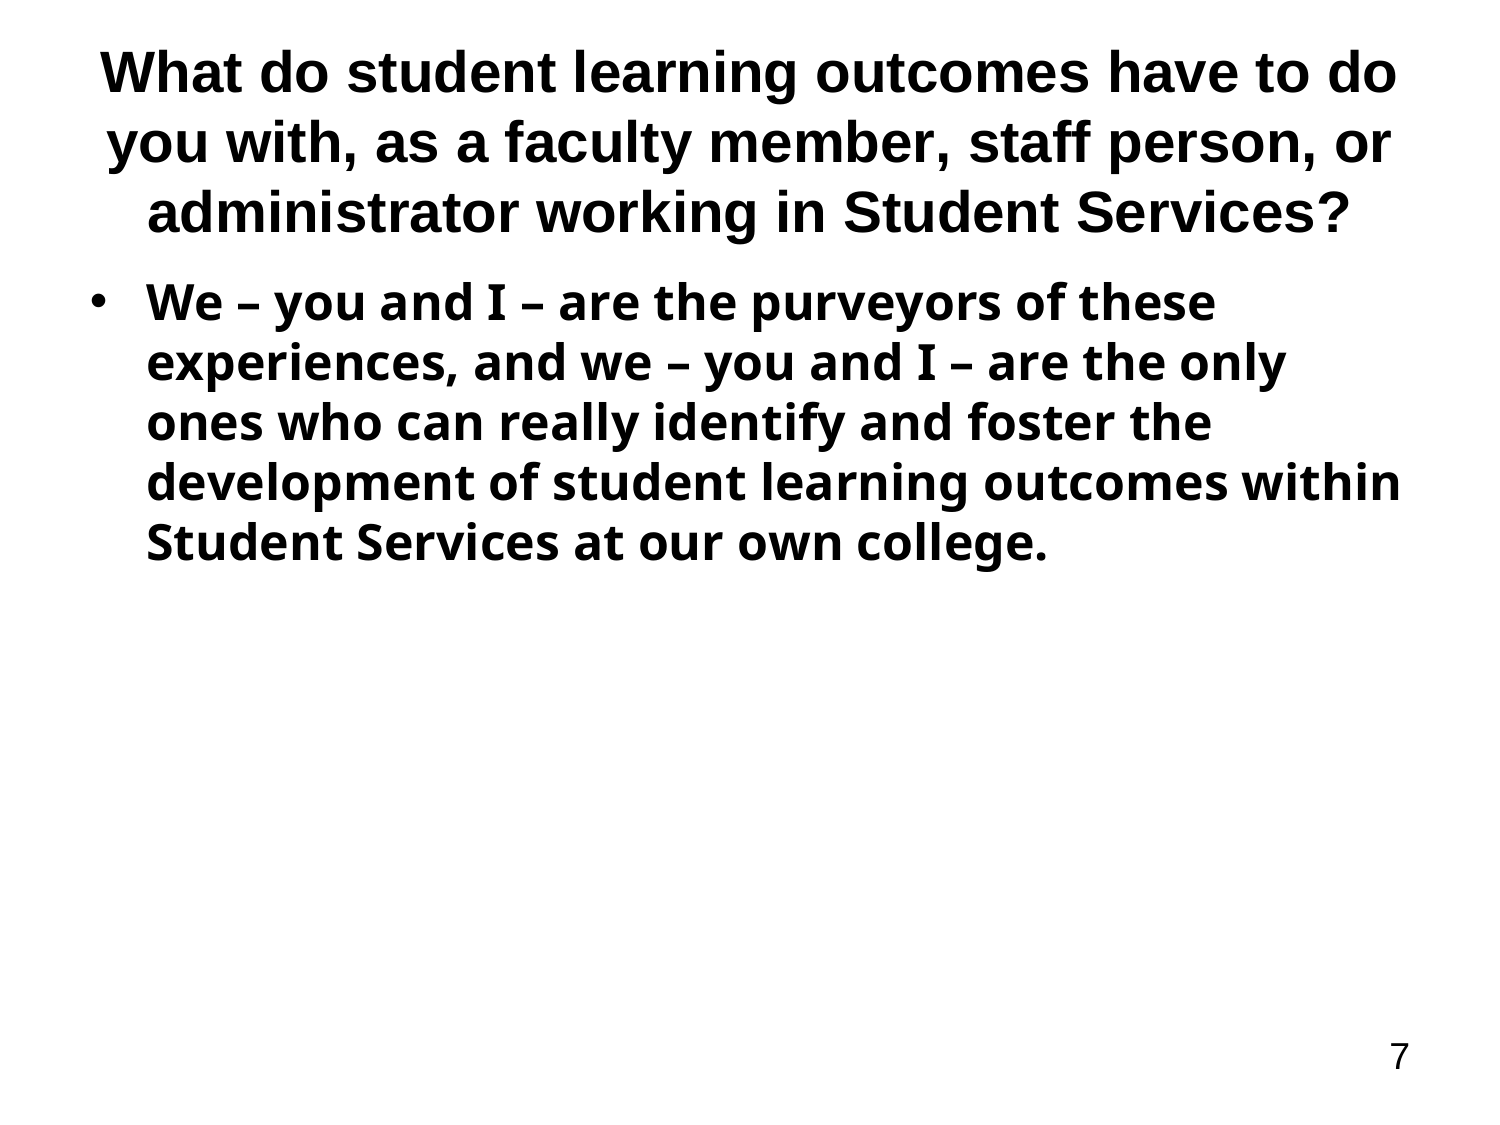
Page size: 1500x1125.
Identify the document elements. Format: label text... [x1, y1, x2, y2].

title What do student learning outcomes have to do you with, as a faculty member, staff person, or administrator working in Student Services? [75, 45, 1426, 233]
list We – you and I – are the purveyors of these experiences, and we – you and I – are the only ones who can really identify and foster the development of student learning outcomes within Student Services at our own college. [75, 262, 1426, 1005]
